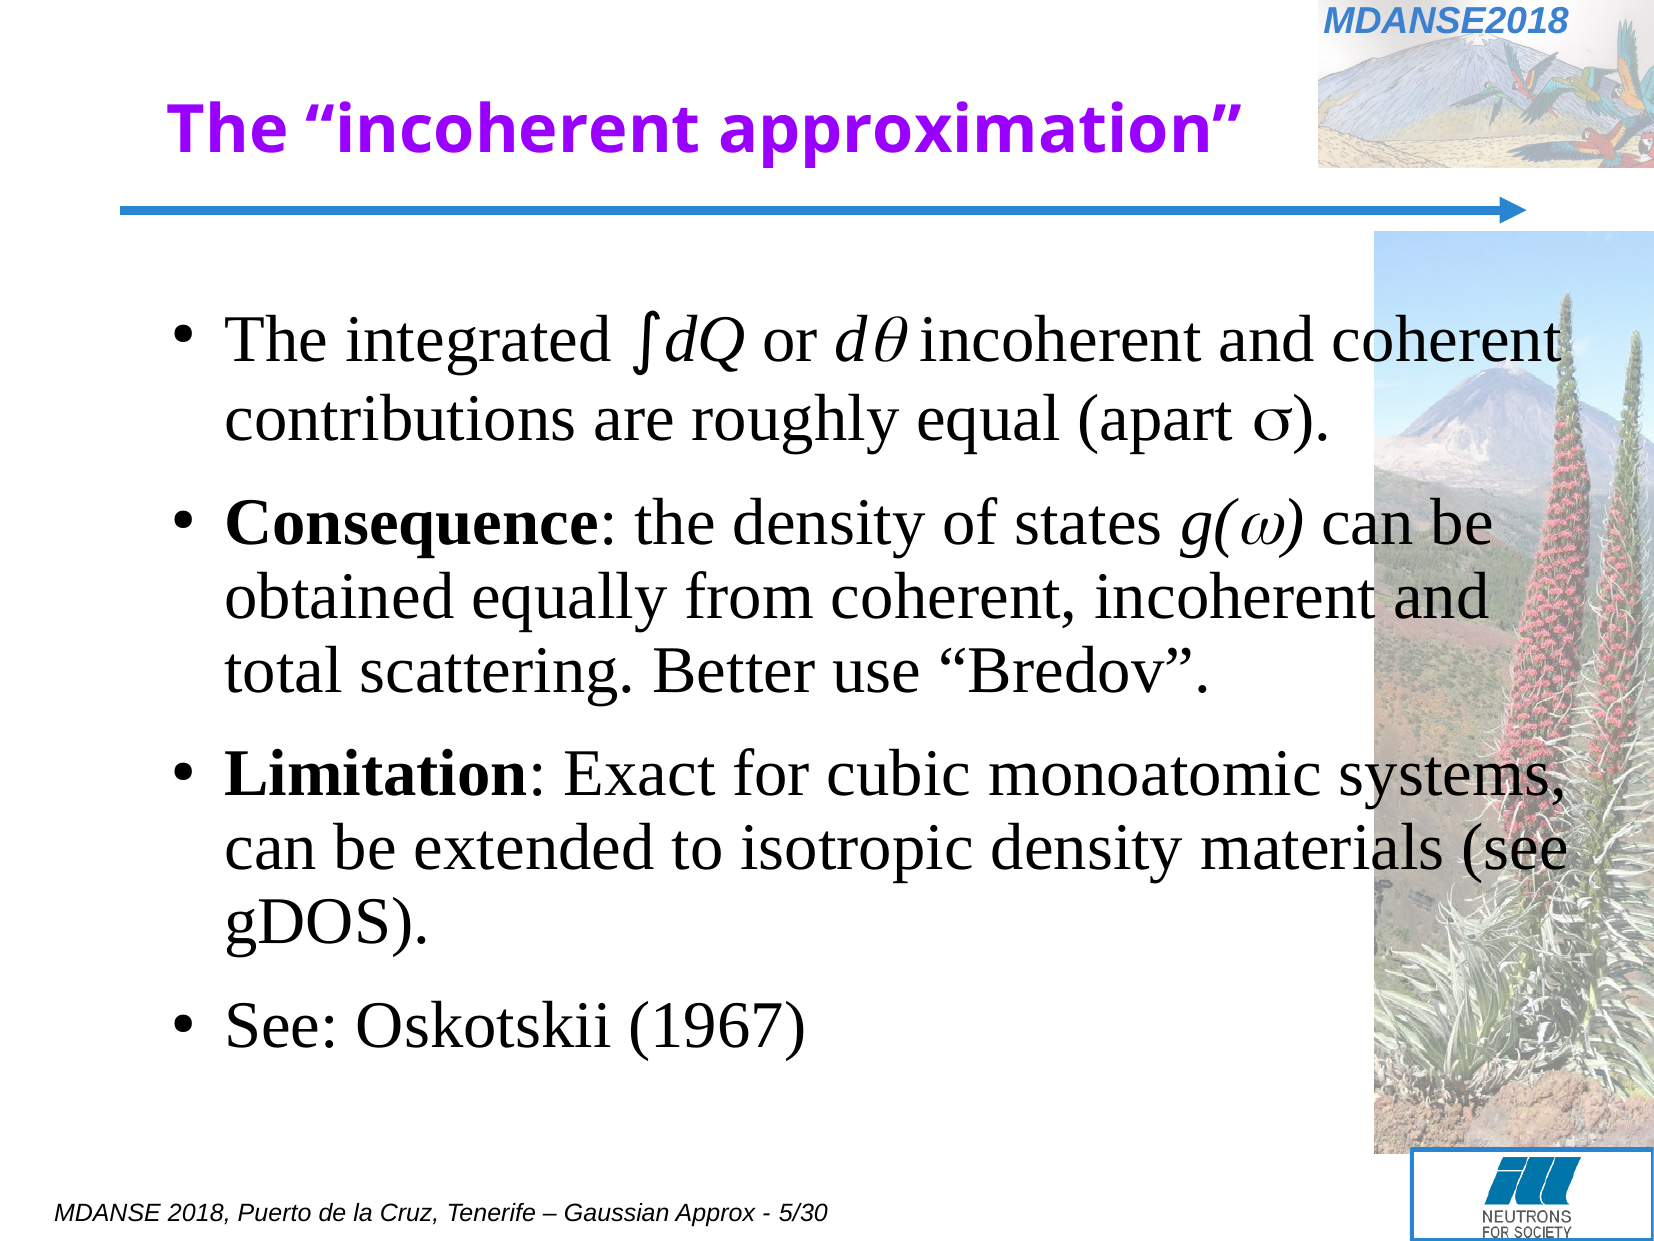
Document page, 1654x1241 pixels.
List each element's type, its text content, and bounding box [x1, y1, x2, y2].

title The “incoherent approximation” [82, 49, 1328, 203]
list The integrated ∫dQ or dq incoherent and coherent contributions are roughly equal (apart s). Consequence: the density of states g(w) can be obtained equally from coherent, incoherent and total scattering. Better use “Bredov”. Limitation: Exact for cubic monoatomic systems, can be extended to isotropic density materials (see gDOS). See: Oskotskii (1967) [82, 290, 1582, 1085]
picture [1479, 1153, 1583, 1241]
